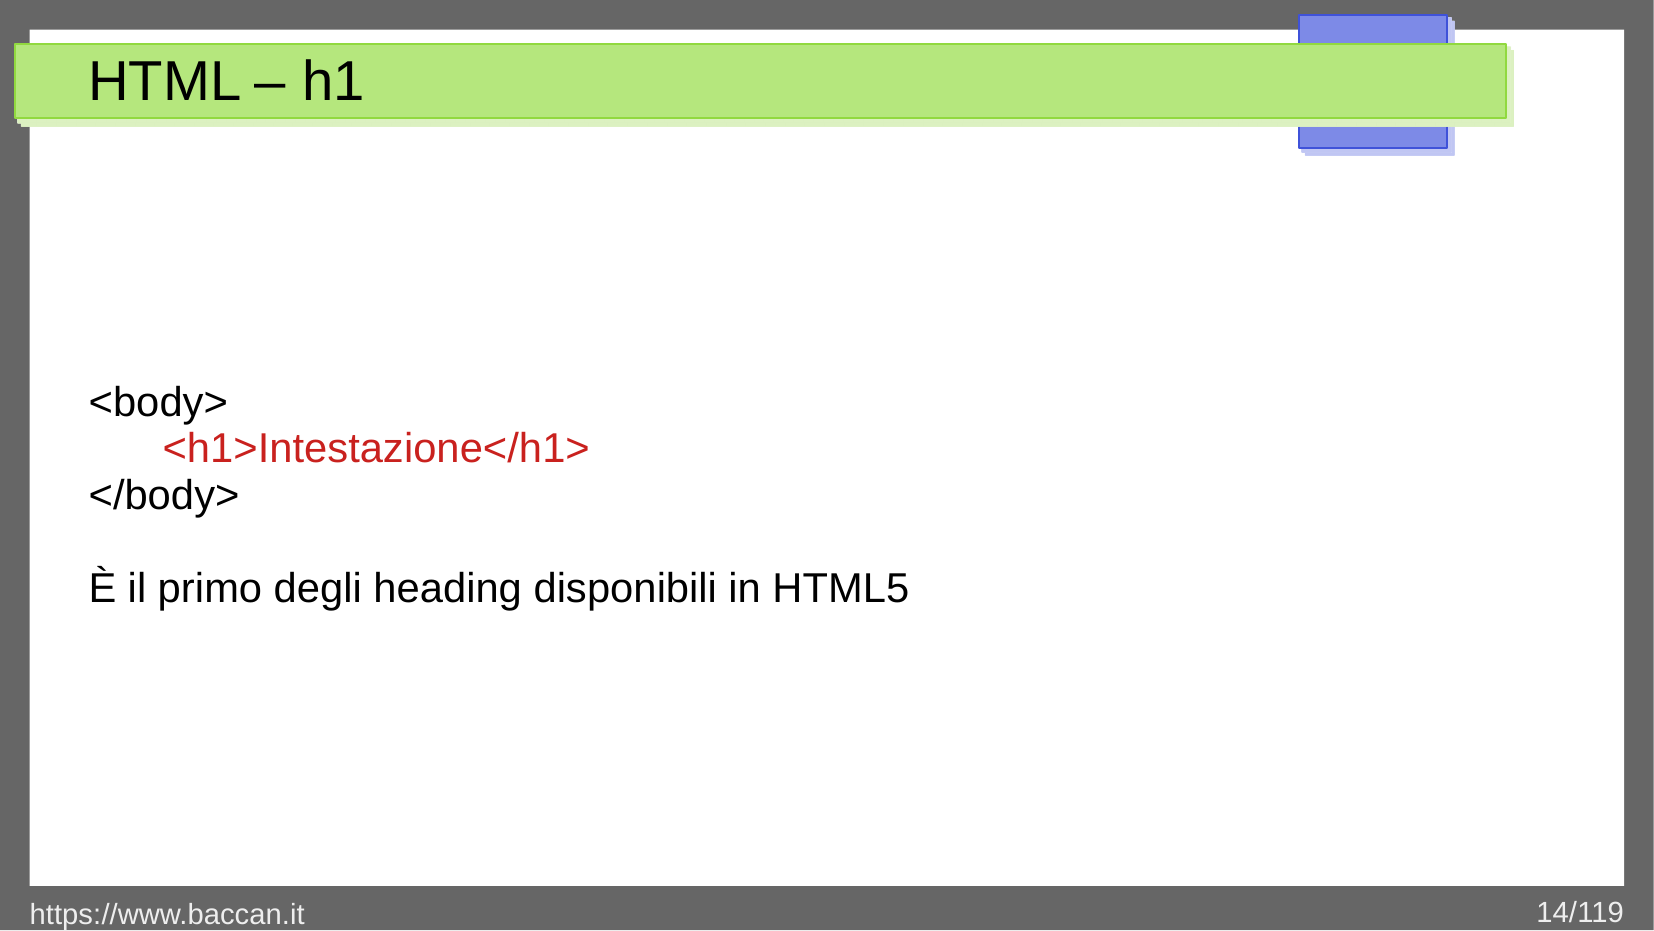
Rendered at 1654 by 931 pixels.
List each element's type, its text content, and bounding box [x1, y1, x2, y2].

text_box <body> <h1>Intestazione</h1> </body> È il primo degli heading disponibili in HTML5 [88, 169, 1565, 821]
title HTML – h1 [88, 44, 1506, 119]
